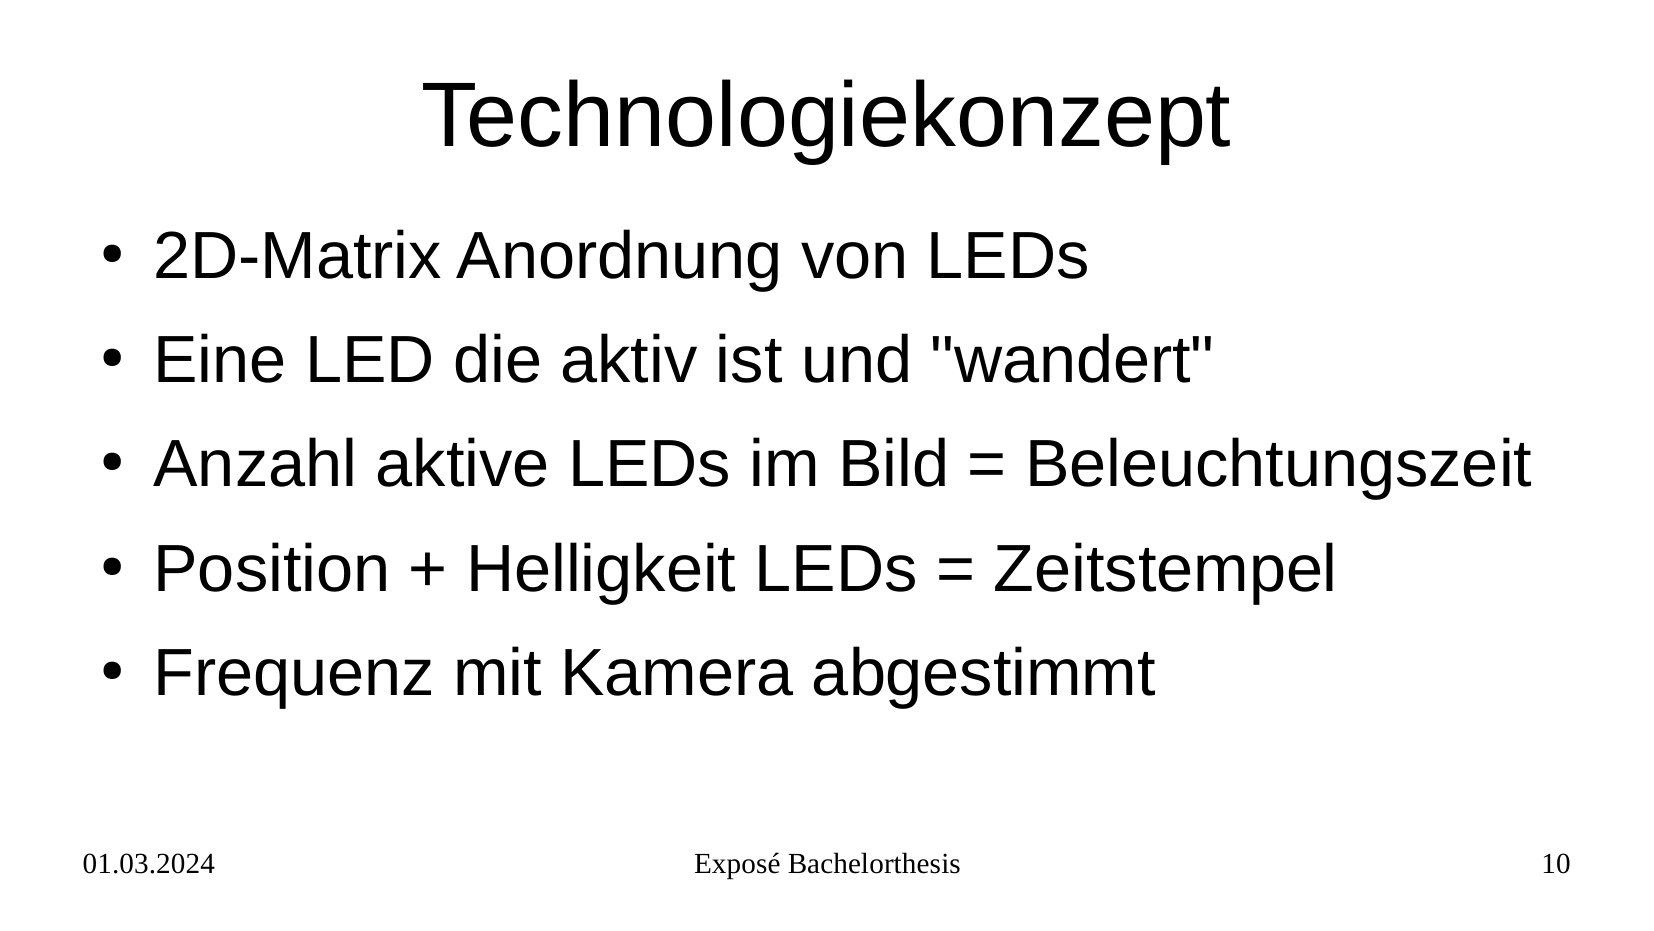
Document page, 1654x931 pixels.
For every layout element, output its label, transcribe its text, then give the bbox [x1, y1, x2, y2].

list 2D-Matrix Anordnung von LEDs Eine LED die aktiv ist und "wandert" Anzahl aktive LEDs im Bild = Beleuchtungszeit Position + Helligkeit LEDs = Zeitstempel Frequenz mit Kamera abgestimmt [82, 217, 1571, 758]
title Technologiekonzept [82, 37, 1571, 193]
